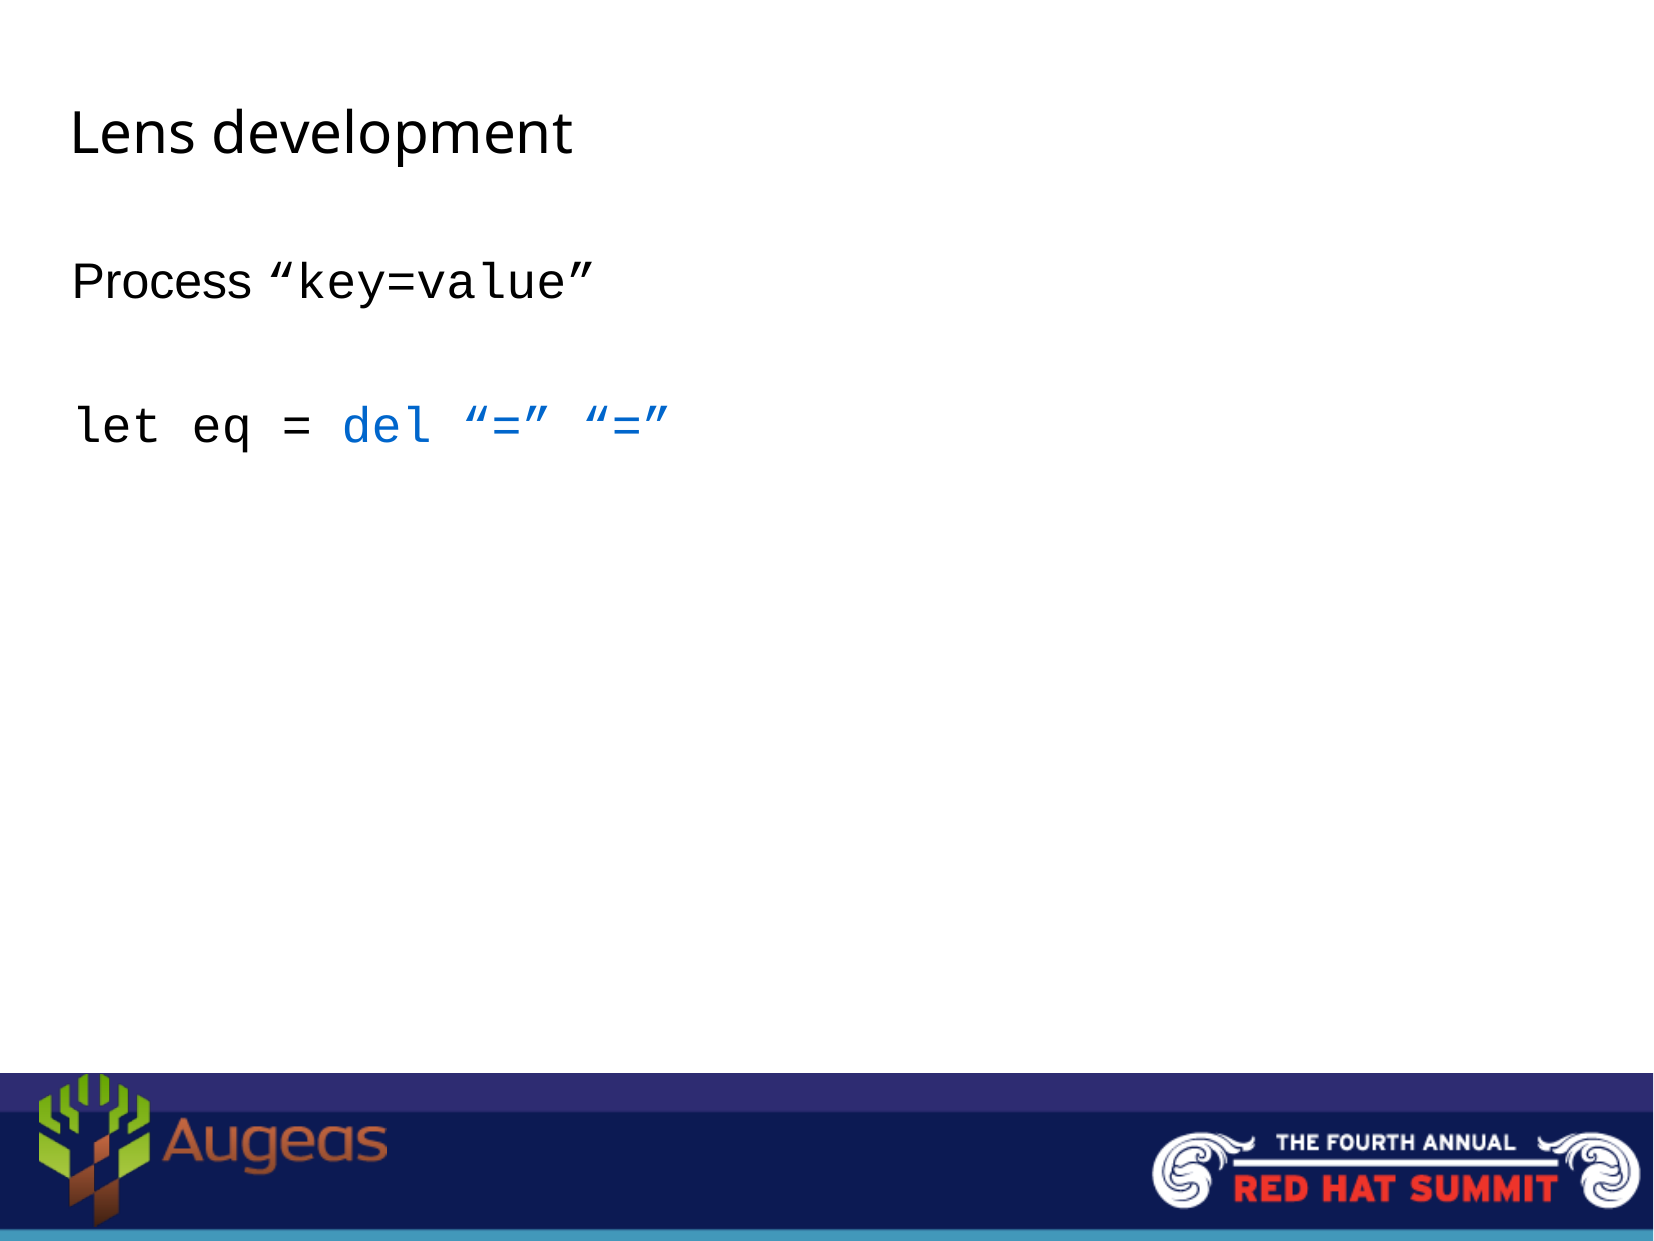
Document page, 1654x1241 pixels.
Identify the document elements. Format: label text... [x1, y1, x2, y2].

picture [0, 1073, 1654, 1241]
list Process “key=value” let eq = del “=” “=” [71, 180, 1495, 1089]
title Lens development [69, 71, 1501, 190]
